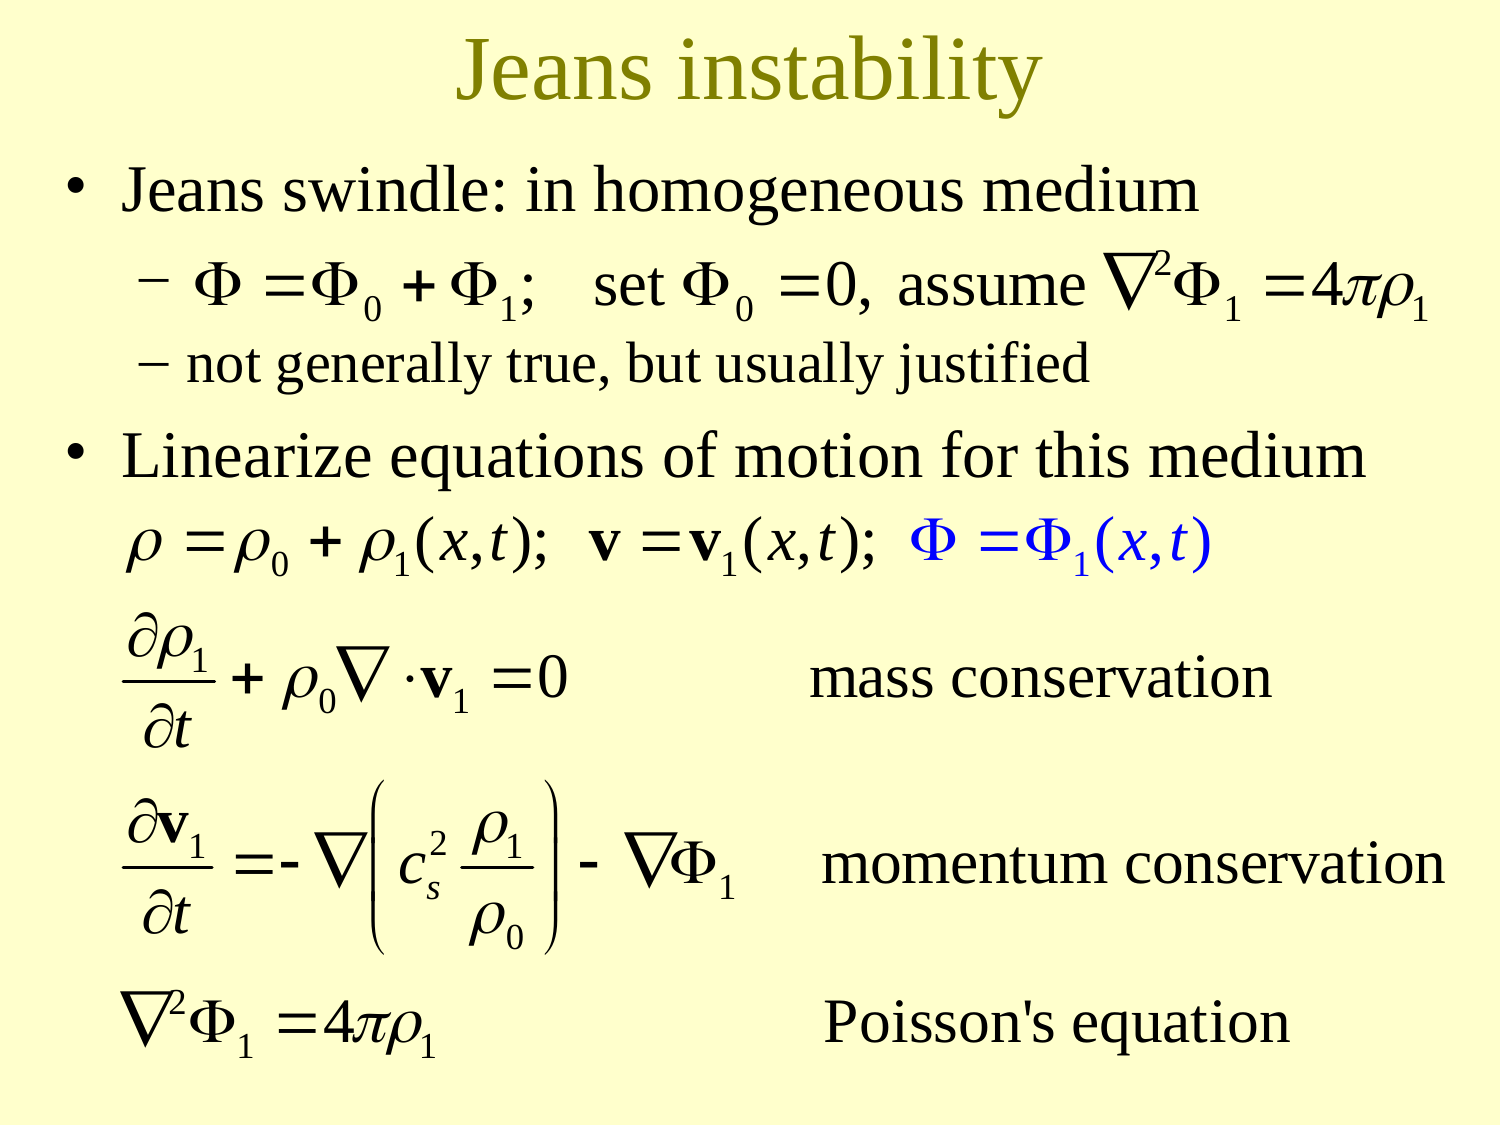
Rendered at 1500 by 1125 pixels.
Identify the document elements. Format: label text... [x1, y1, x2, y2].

title Jeans instability [112, 0, 1388, 125]
chart [112, 500, 1463, 1071]
list Jeans swindle: in homogeneous medium not generally true, but usually justified Linearize equations of motion for this medium [50, 137, 1450, 1088]
